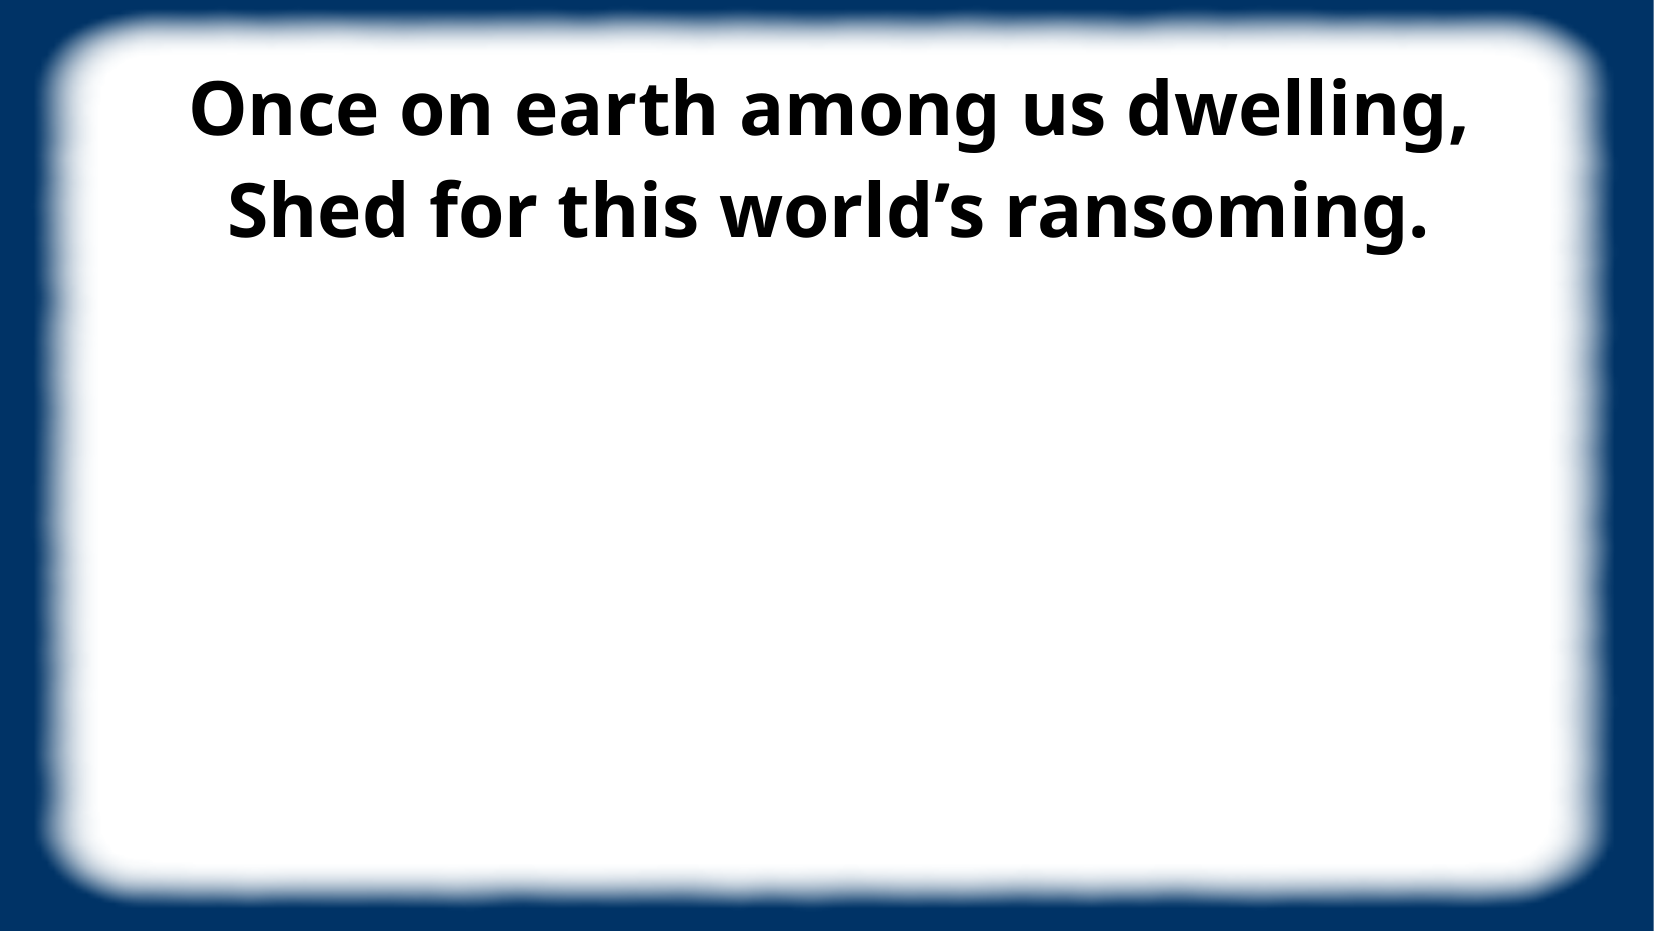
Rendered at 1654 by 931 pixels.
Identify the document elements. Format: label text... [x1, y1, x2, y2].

text_box Once on earth among us dwelling, Shed for this world’s ransoming. [109, 47, 1550, 286]
picture [0, 0, 1654, 931]
